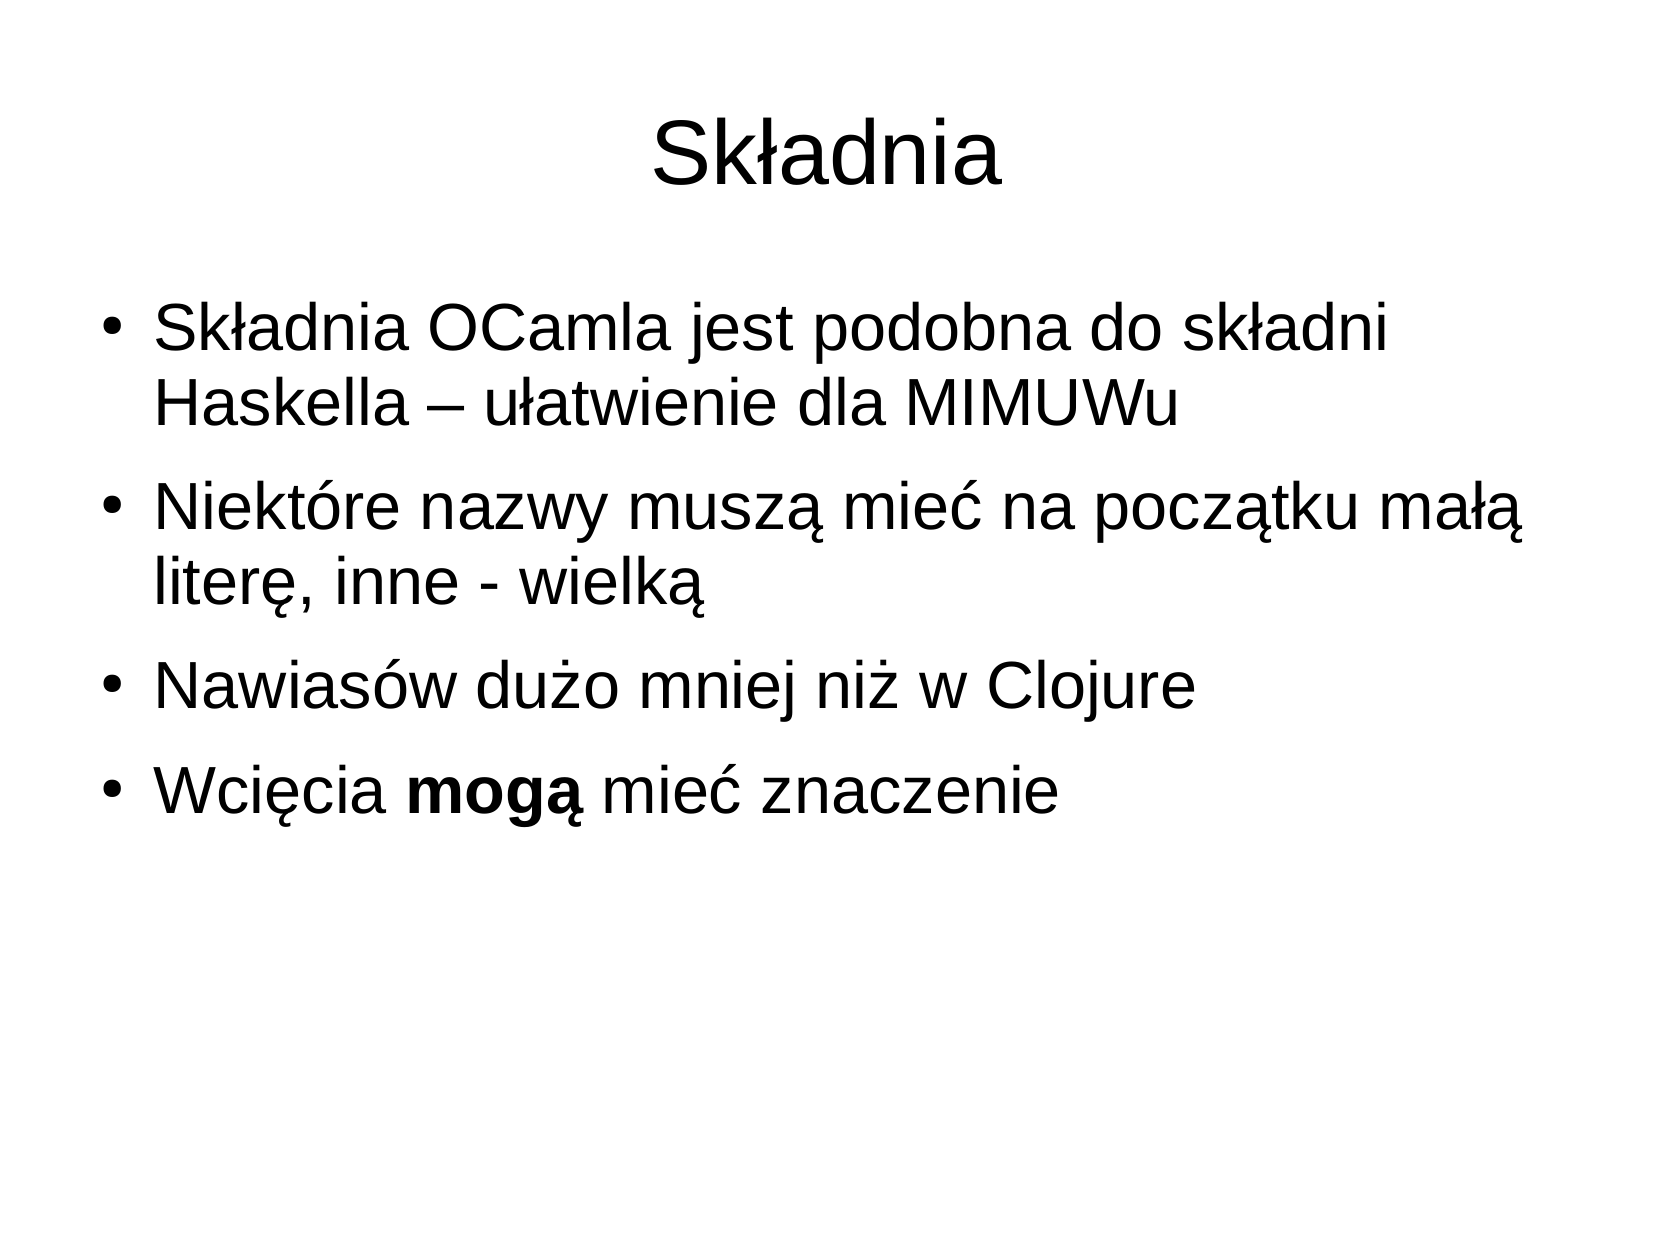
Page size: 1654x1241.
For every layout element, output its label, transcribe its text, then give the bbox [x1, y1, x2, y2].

list Składnia OCamla jest podobna do składni Haskella – ułatwienie dla MIMUWu Niektóre nazwy muszą mieć na początku małą literę, inne - wielką Nawiasów dużo mniej niż w Clojure Wcięcia mogą mieć znaczenie [82, 290, 1571, 1010]
title Składnia [82, 49, 1571, 257]
